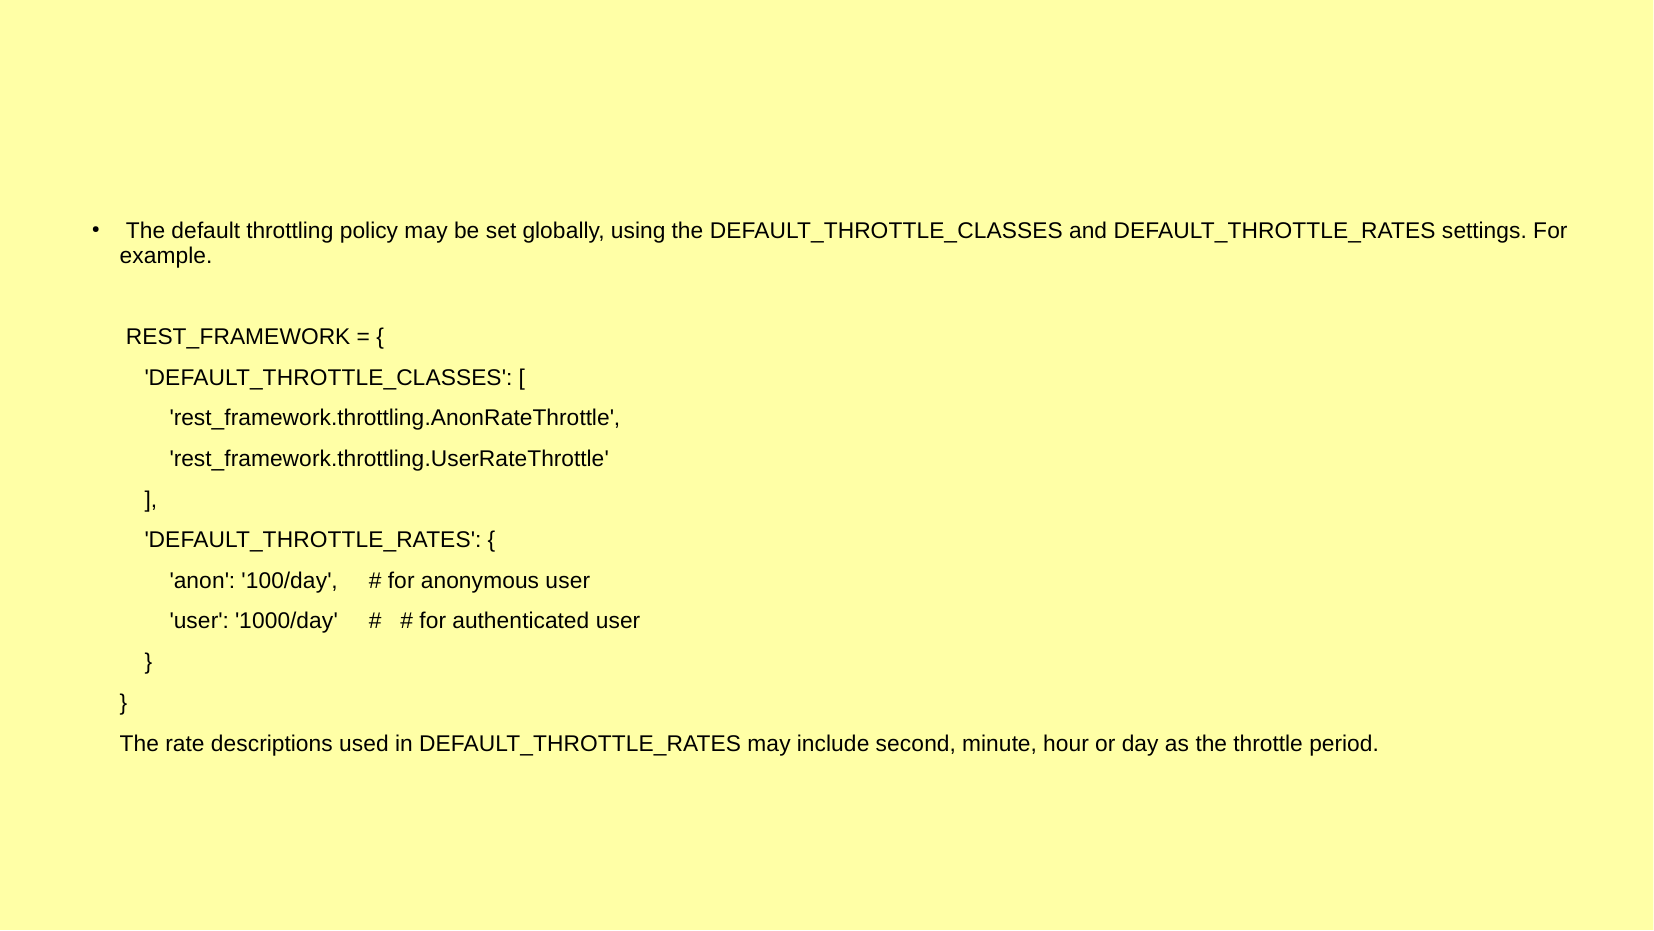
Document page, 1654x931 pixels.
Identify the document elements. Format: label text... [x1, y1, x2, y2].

list The default throttling policy may be set globally, using the DEFAULT_THROTTLE_CLASSES and DEFAULT_THROTTLE_RATES settings. For example. REST_FRAMEWORK = { 'DEFAULT_THROTTLE_CLASSES': [ 'rest_framework.throttling.AnonRateThrottle', 'rest_framework.throttling.UserRateThrottle' ], 'DEFAULT_THROTTLE_RATES': { 'anon': '100/day', # for anonymous user 'user': '1000/day' # # for authenticated user } } The rate descriptions used in DEFAULT_THROTTLE_RATES may include second, minute, hour or day as the throttle period. [82, 217, 1571, 758]
